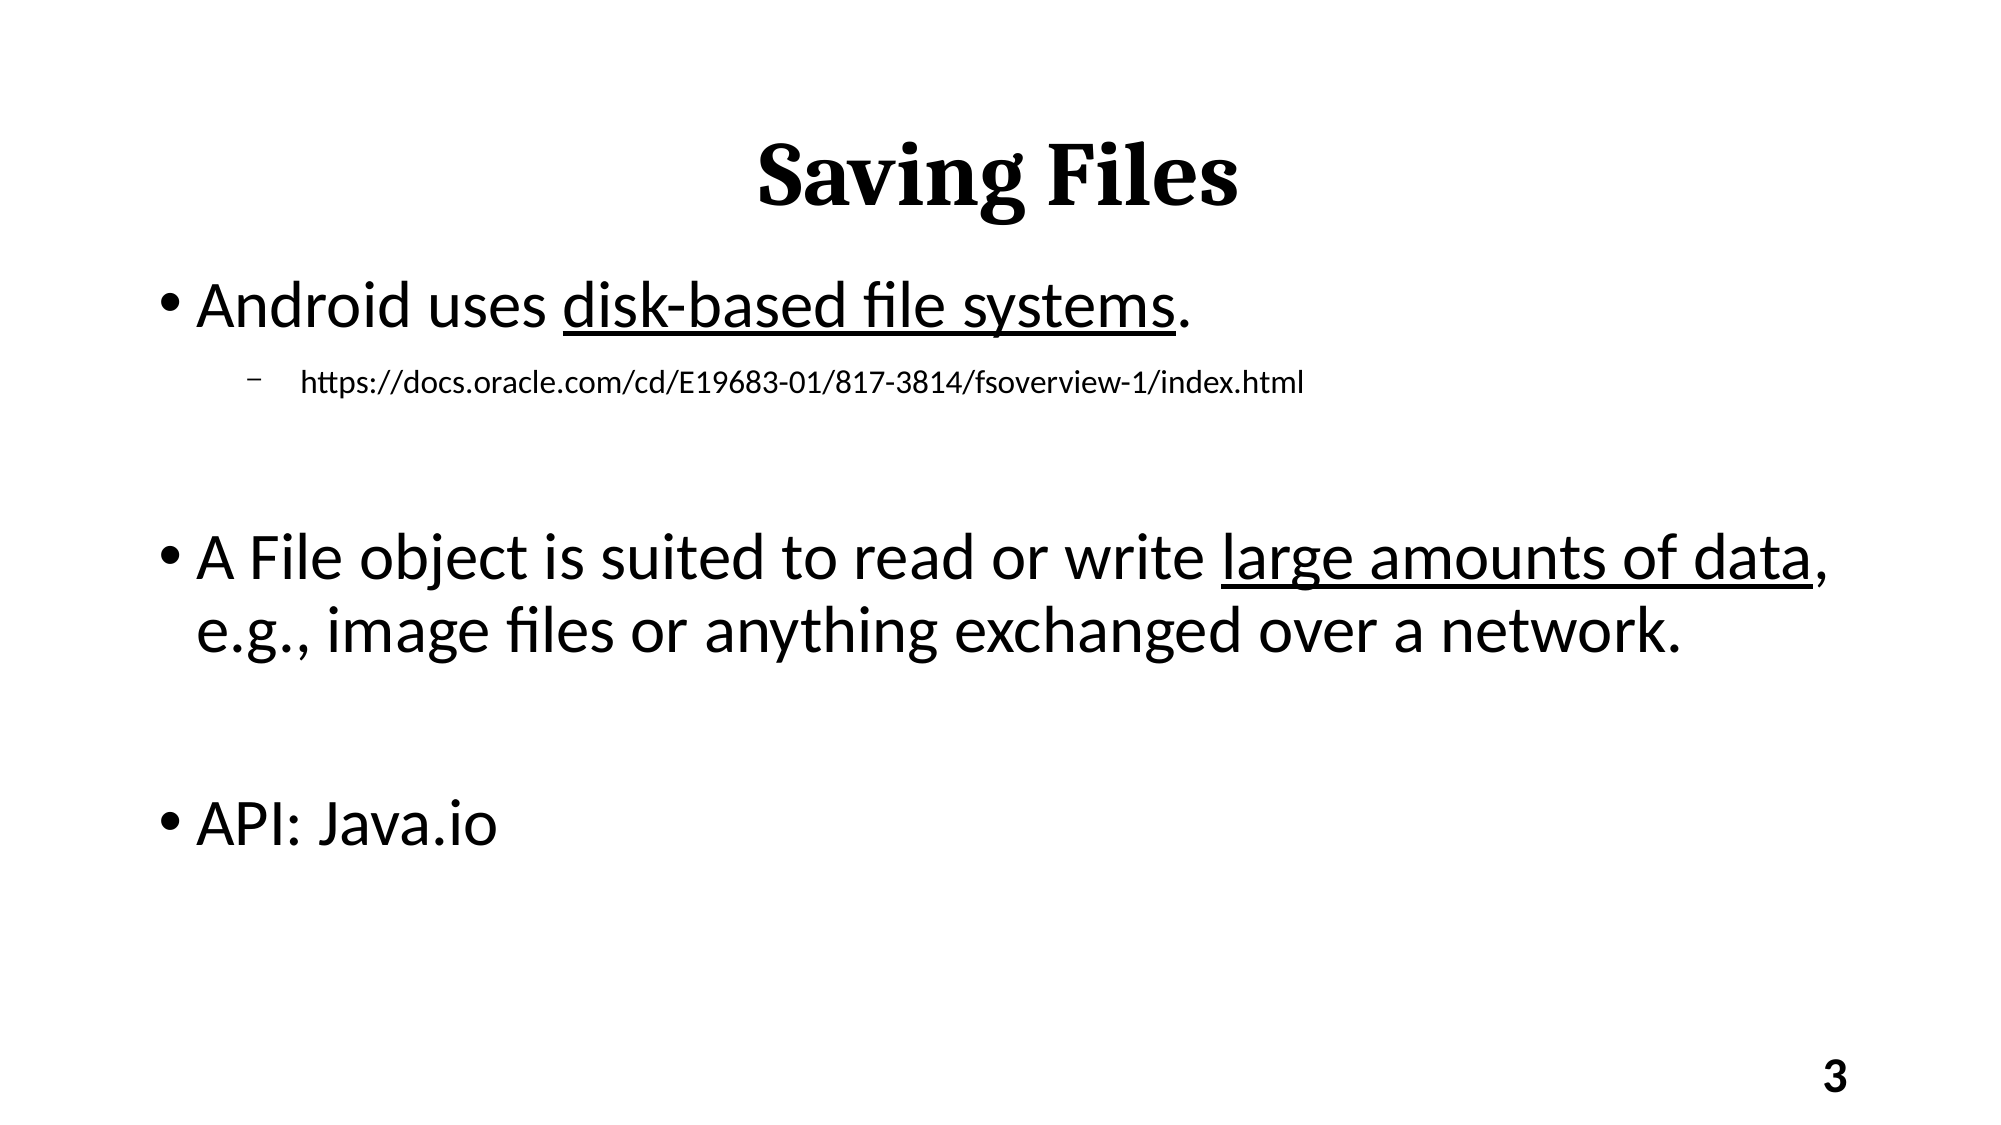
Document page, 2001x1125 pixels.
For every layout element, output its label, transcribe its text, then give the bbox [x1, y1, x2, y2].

slide_number <number> [1412, 1042, 1863, 1103]
list Android uses disk-based file systems. https://docs.oracle.com/cd/E19683-01/817-3814/fsoverview-1/index.html A File object is suited to read or write large amounts of data, e.g., image files or anything exchanged over a network. API: Java.io [143, 261, 1869, 991]
title Saving Files [137, 59, 1863, 278]
